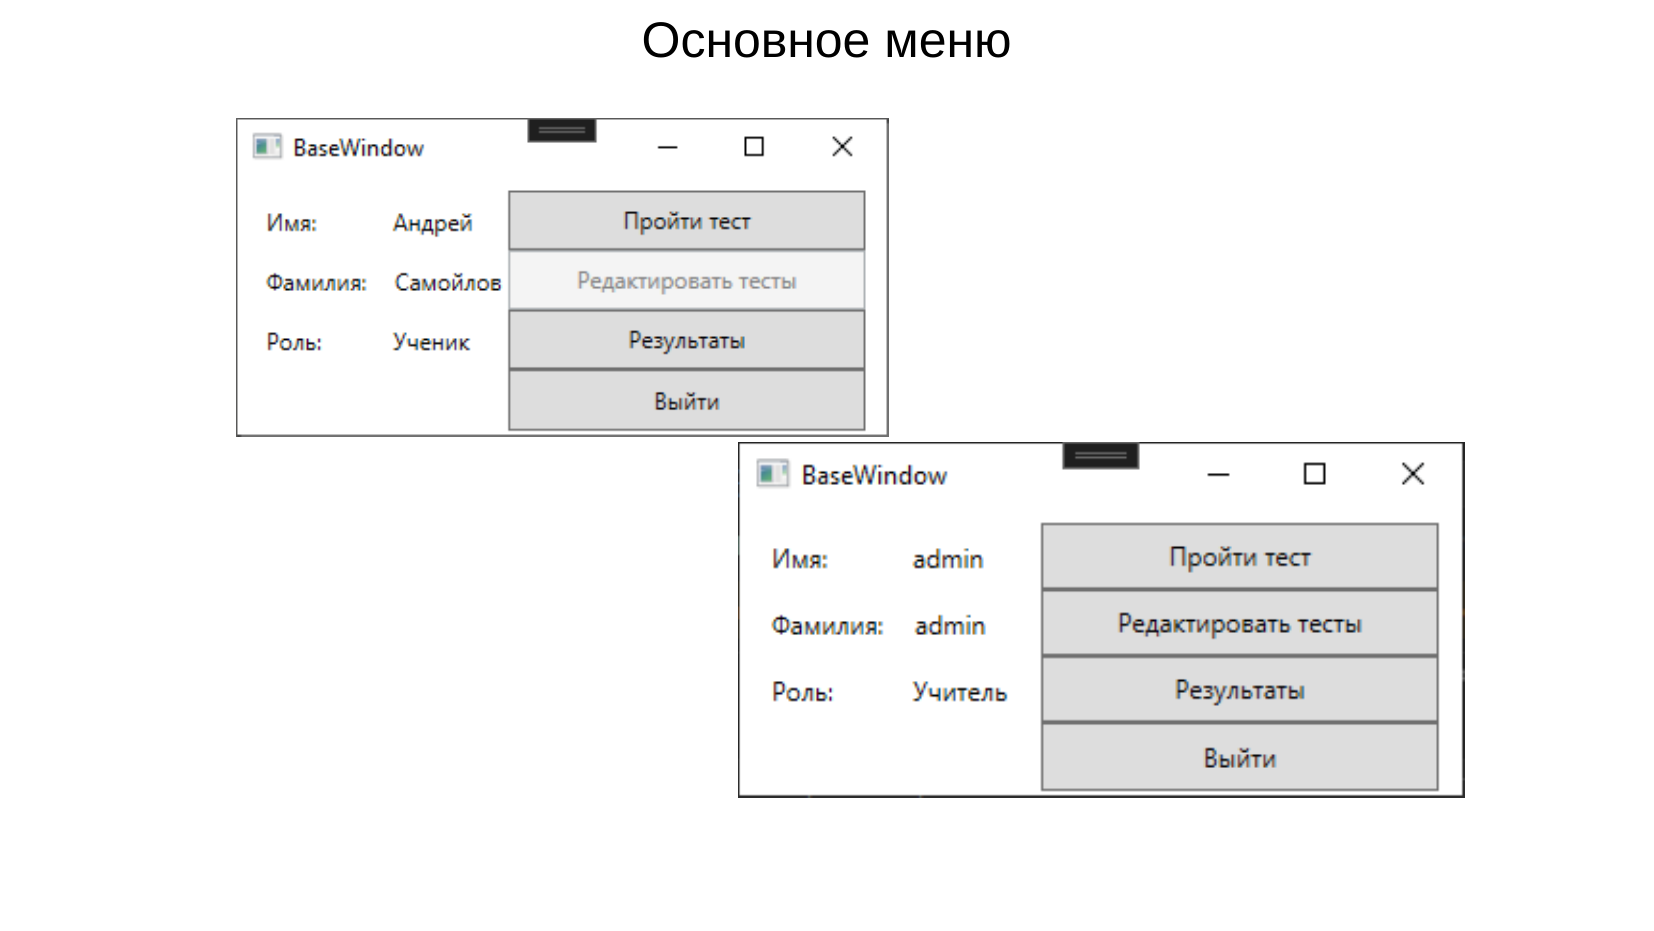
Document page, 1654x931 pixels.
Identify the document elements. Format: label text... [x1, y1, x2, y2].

title Основное меню [82, 0, 1571, 119]
picture [236, 118, 889, 437]
picture [738, 442, 1465, 798]
